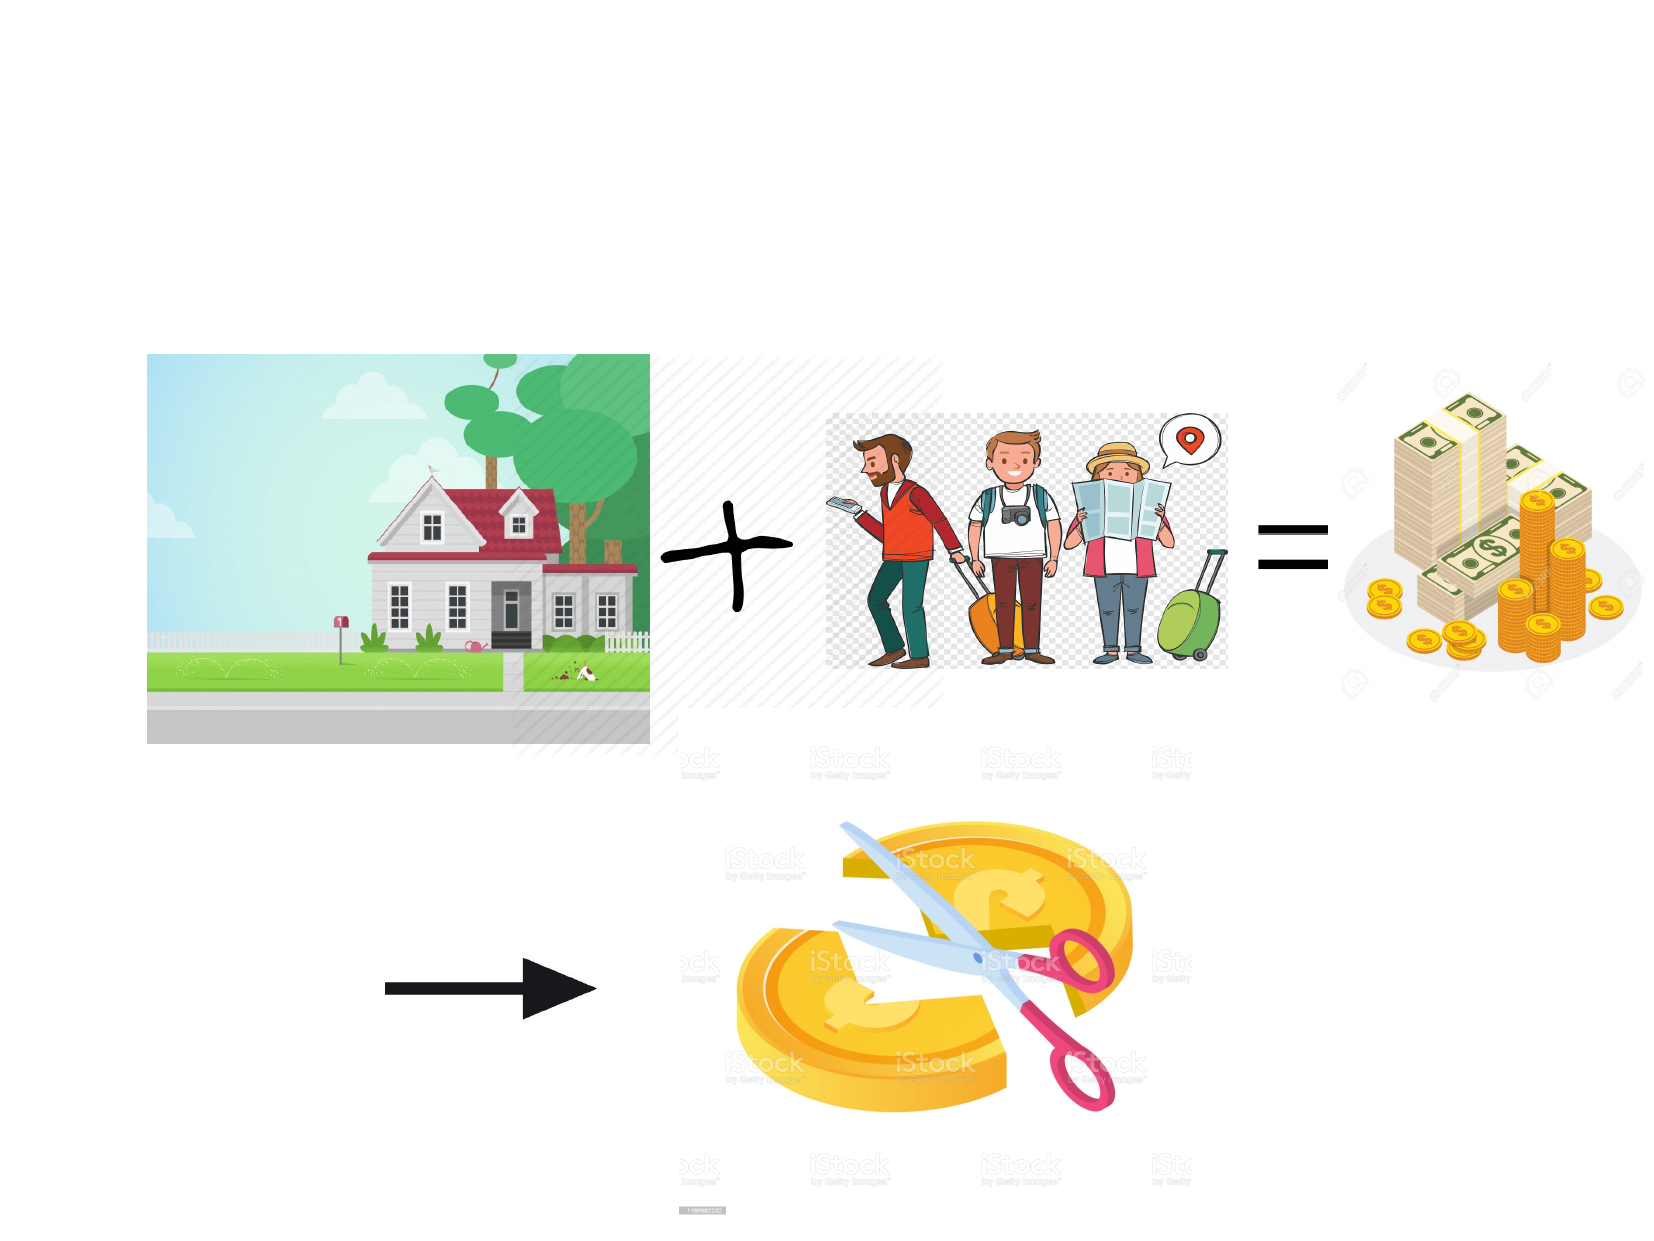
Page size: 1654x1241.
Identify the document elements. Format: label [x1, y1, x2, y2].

picture [147, 354, 1654, 1221]
picture [332, 797, 650, 1182]
